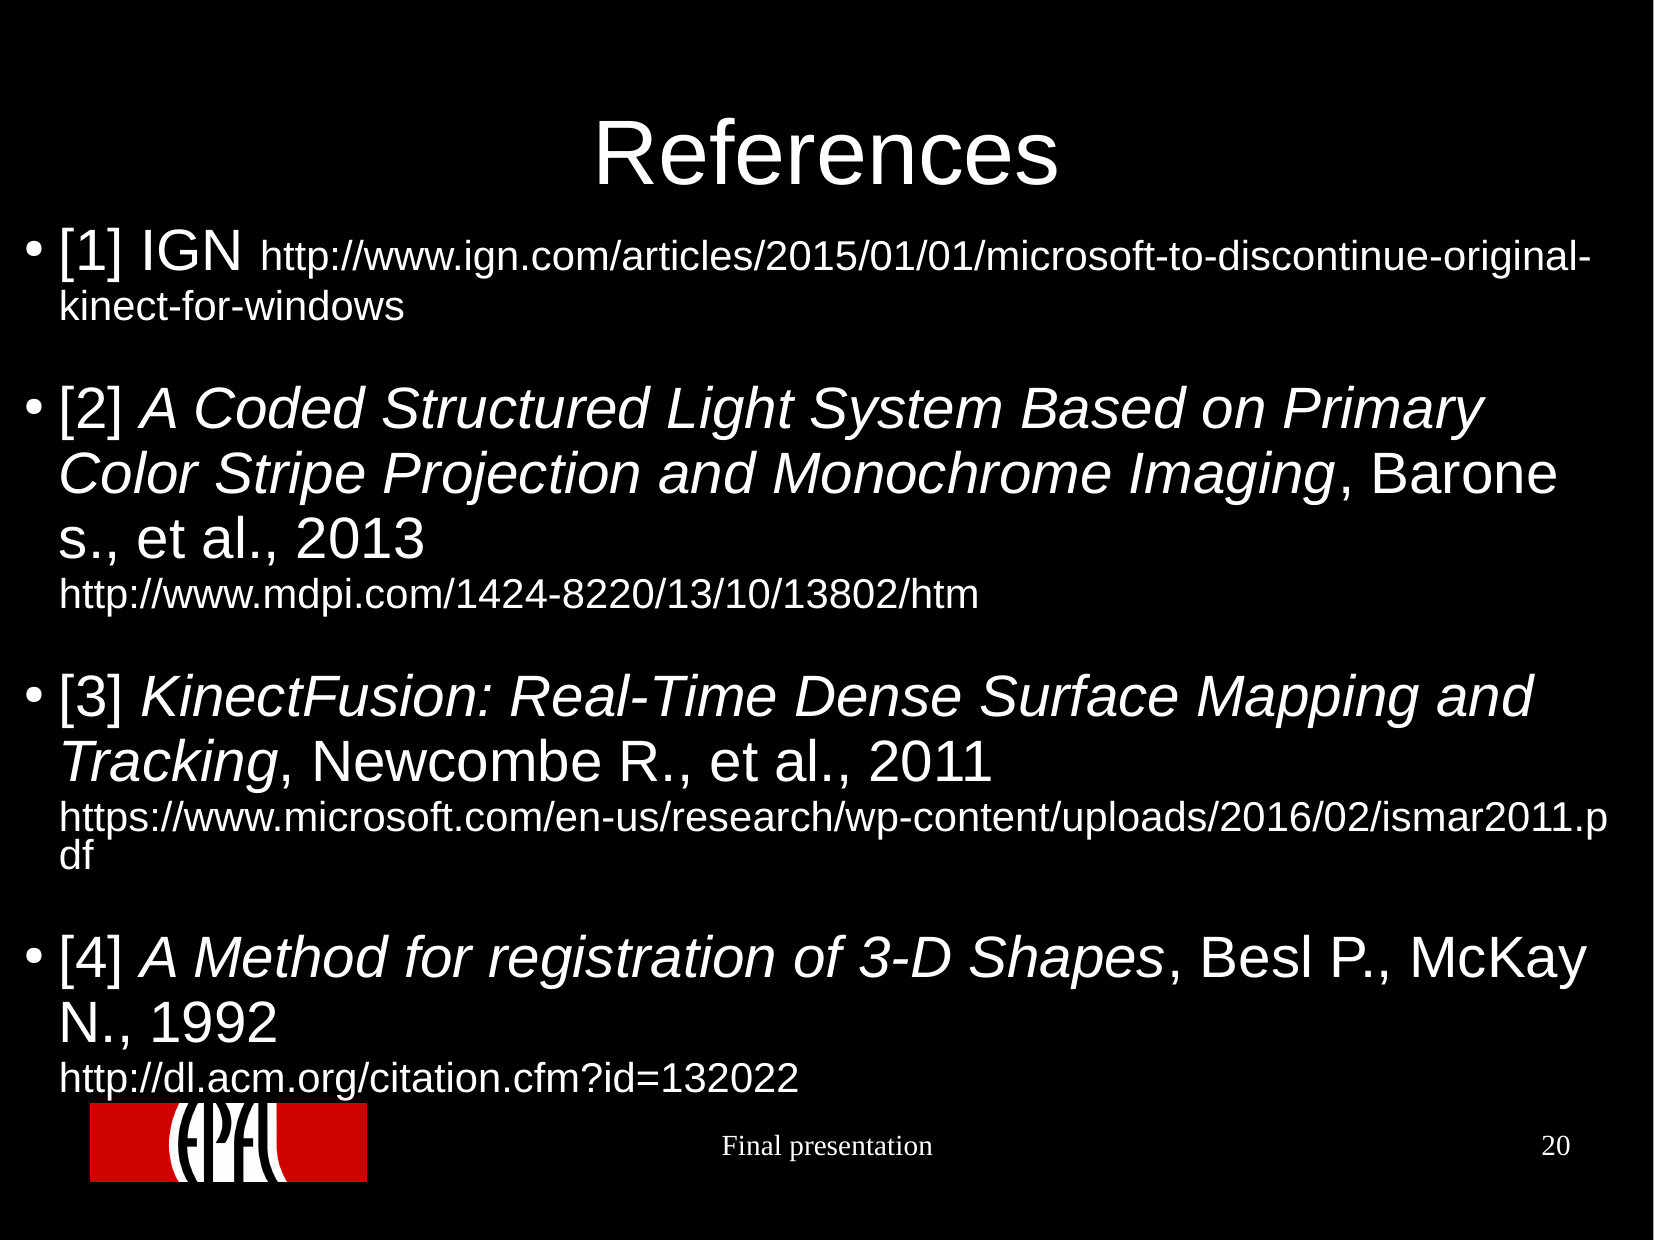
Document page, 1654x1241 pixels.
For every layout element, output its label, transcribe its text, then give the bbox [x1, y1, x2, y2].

picture [90, 1103, 367, 1182]
title References [82, 49, 1571, 170]
subtitle [1] IGN http://www.ign.com/articles/2015/01/01/microsoft-to-discontinue-original-kinect-for-windows [2] A Coded Structured Light System Based on Primary Color Stripe Projection and Monochrome Imaging, Barone s., et al., 2013 http://www.mdpi.com/1424-8220/13/10/13802/htm [3] KinectFusion: Real-Time Dense Surface Mapping and Tracking, Newcombe R., et al., 2011https://www.microsoft.com/en-us/research/wp-content/uploads/2016/02/ismar2011.pdf [4] A Method for registration of 3-D Shapes, Besl P., McKay N., 1992 http://dl.acm.org/citation.cfm?id=132022 [23, 170, 1630, 1111]
